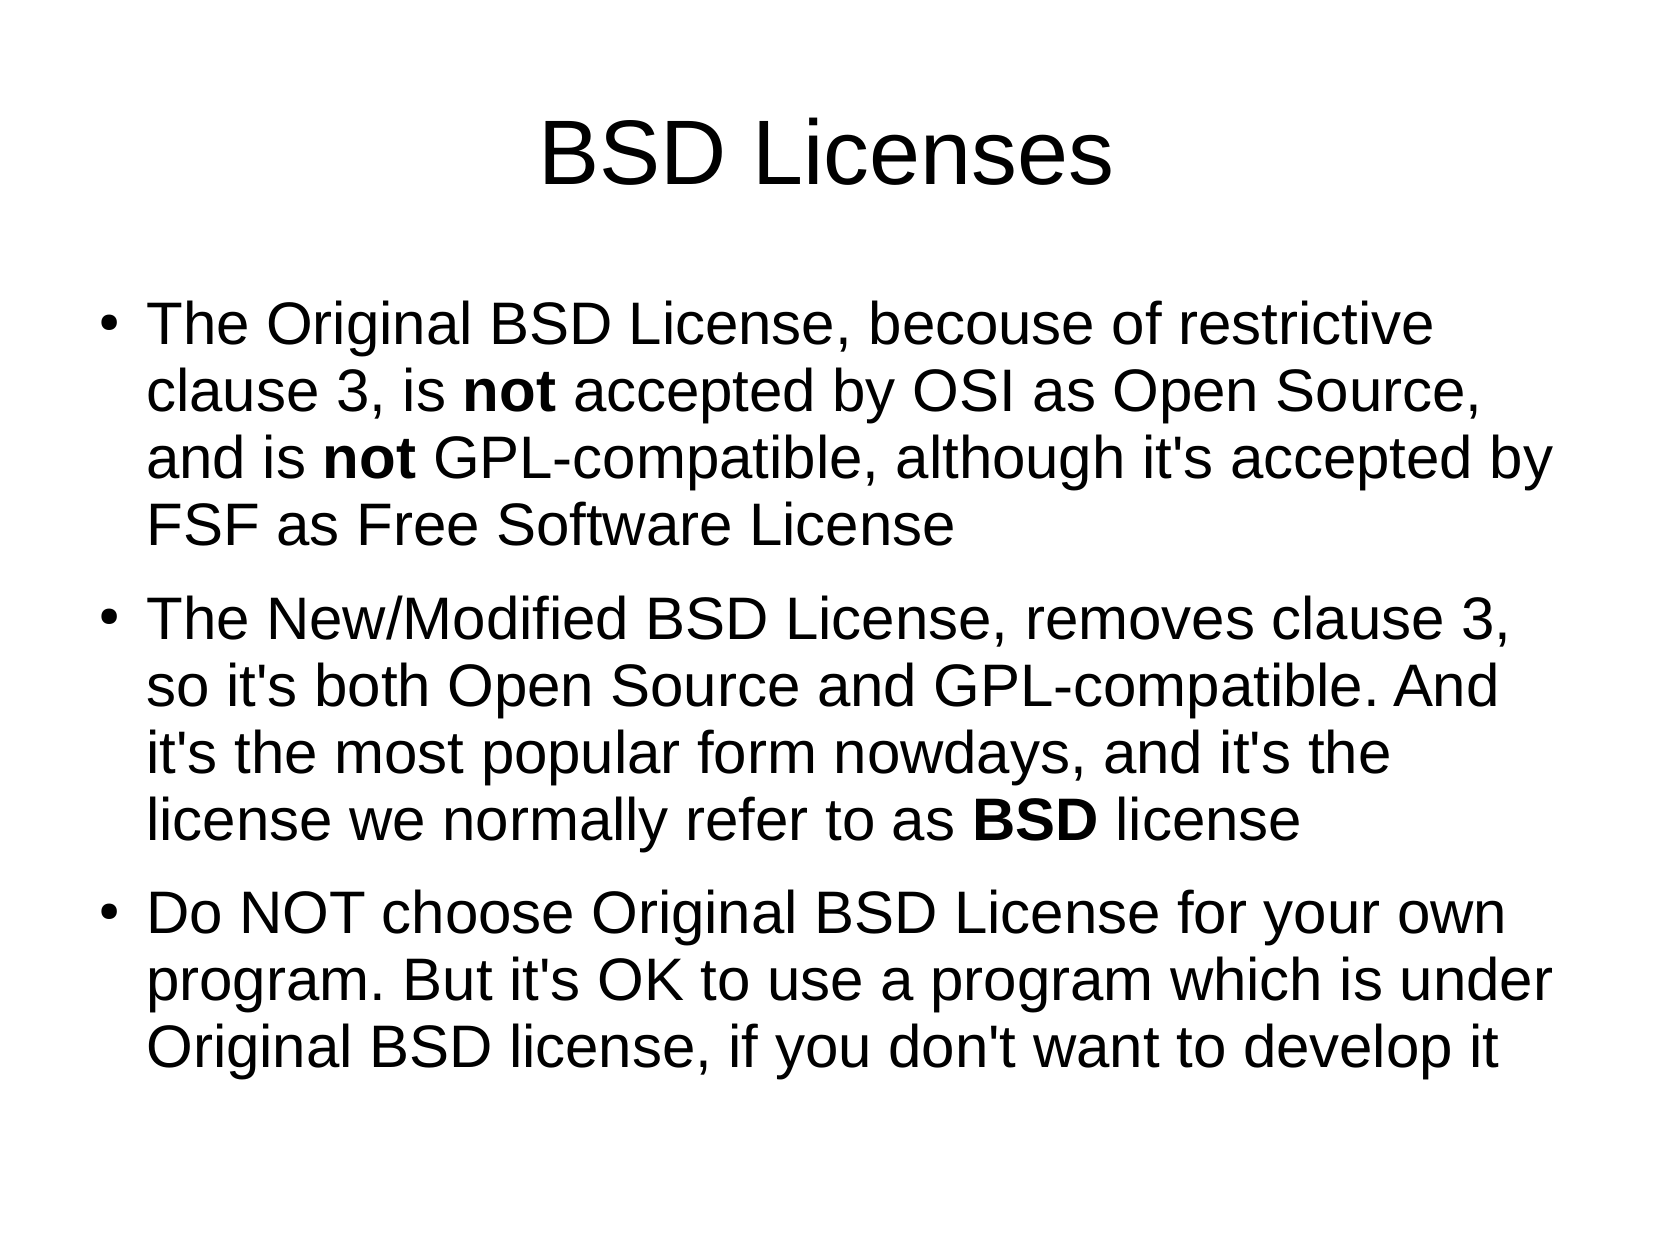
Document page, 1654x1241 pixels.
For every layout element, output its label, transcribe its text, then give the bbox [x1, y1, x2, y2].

title BSD Licenses [82, 49, 1571, 257]
list The Original BSD License, becouse of restrictive clause 3, is not accepted by OSI as Open Source, and is not GPL-compatible, although it's accepted by FSF as Free Software License The New/Modified BSD License, removes clause 3, so it's both Open Source and GPL-compatible. And it's the most popular form nowdays, and it's the license we normally refer to as BSD license Do NOT choose Original BSD License for your own program. But it's OK to use a program which is under Original BSD license, if you don't want to develop it [82, 290, 1571, 1096]
